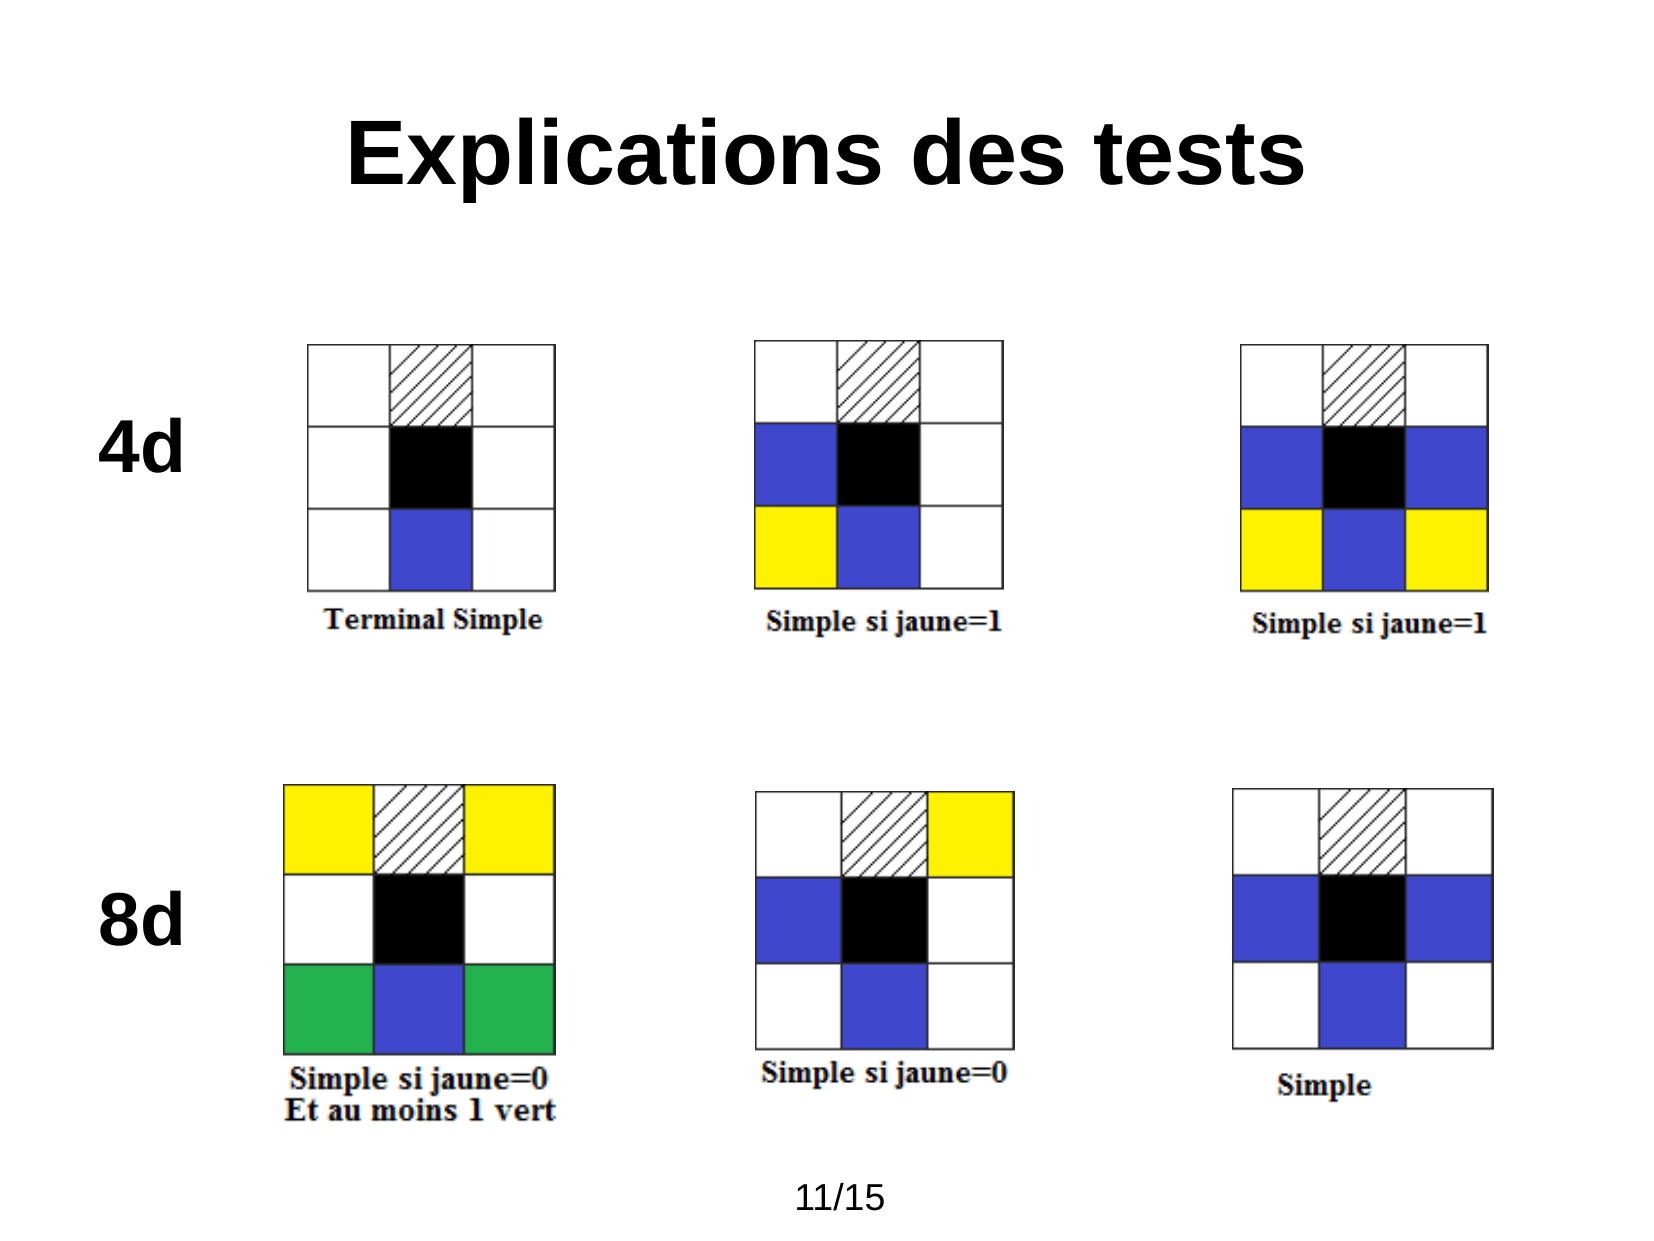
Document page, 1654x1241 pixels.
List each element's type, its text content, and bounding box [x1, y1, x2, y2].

title Explications des tests [82, 49, 1571, 257]
text_box 4d [83, 397, 201, 497]
text_box 11/15 [779, 1169, 903, 1227]
picture [1232, 788, 1494, 1111]
picture [283, 784, 556, 1146]
picture [755, 791, 1015, 1111]
picture [307, 344, 556, 650]
text_box 8d [83, 869, 201, 969]
picture [1240, 344, 1489, 650]
picture [754, 340, 1004, 648]
